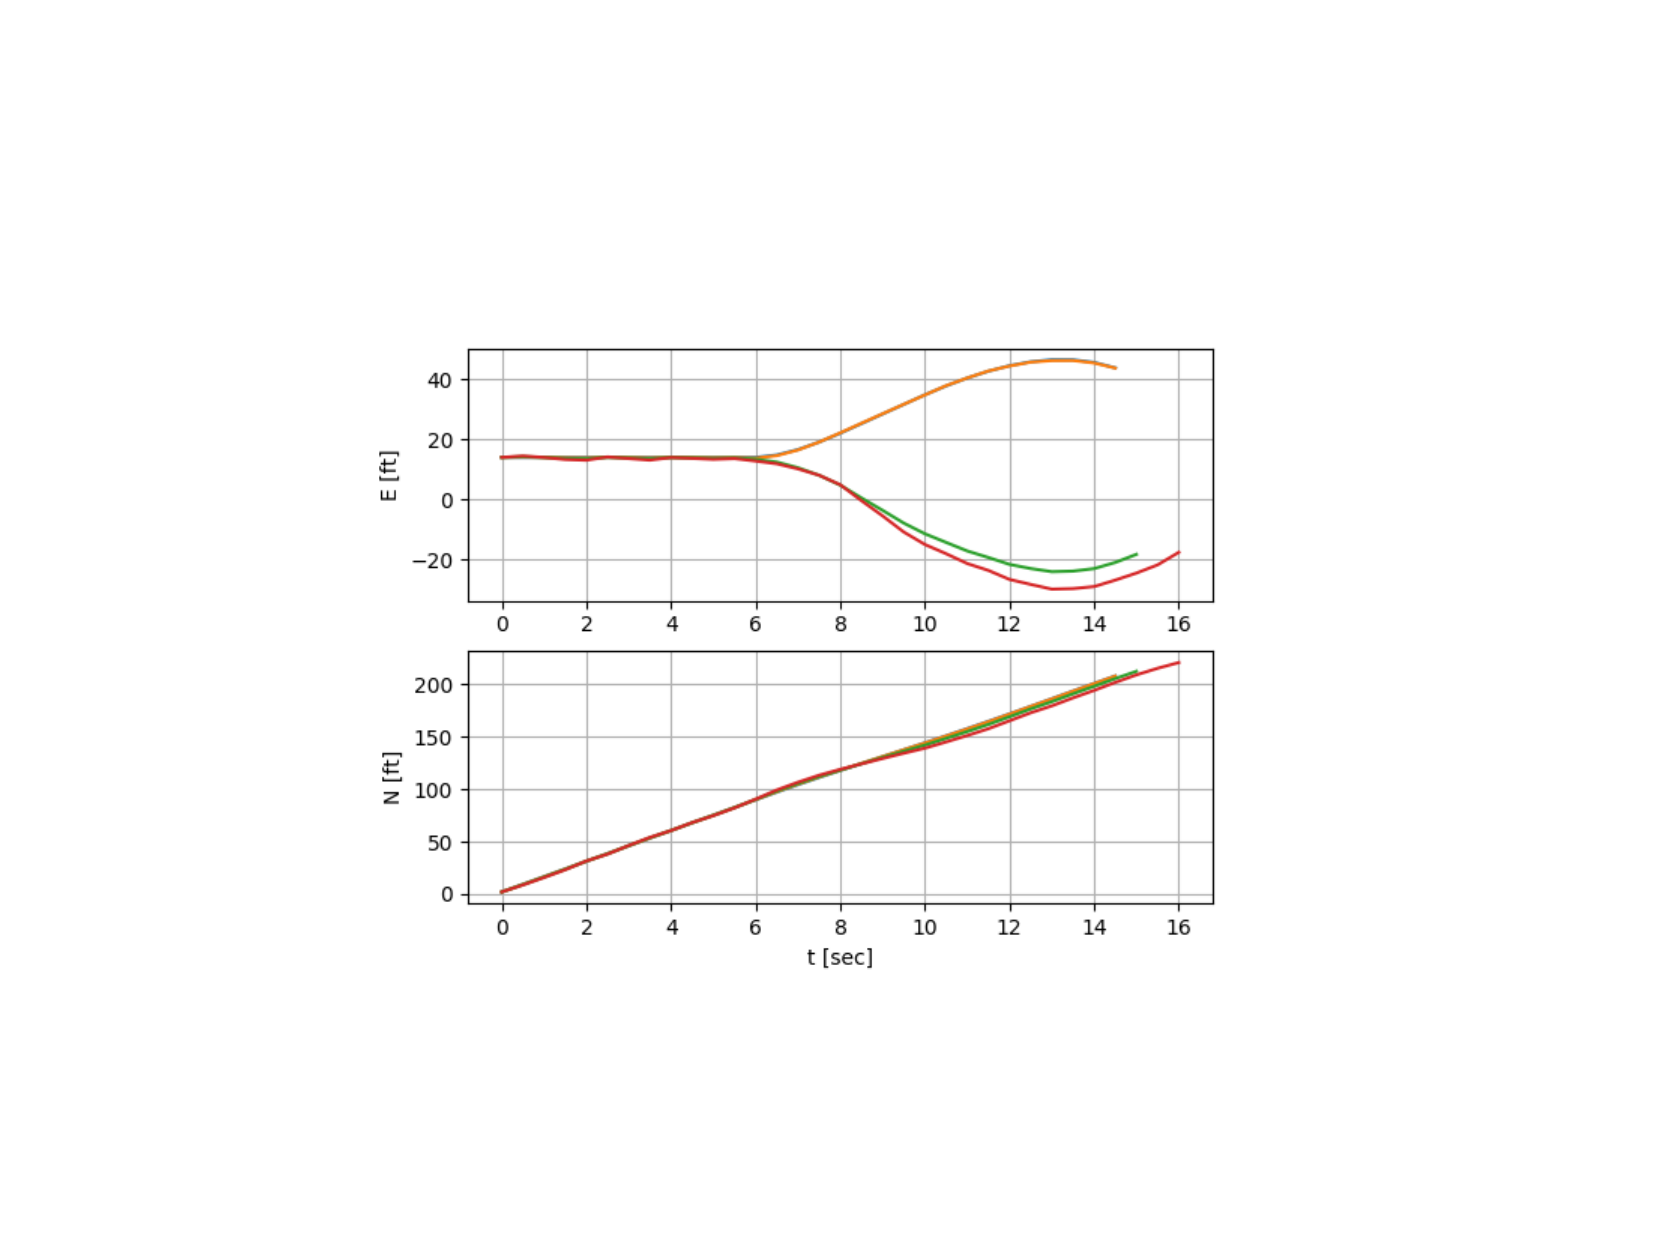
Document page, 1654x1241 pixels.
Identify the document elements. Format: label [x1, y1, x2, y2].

picture [348, 262, 1309, 983]
